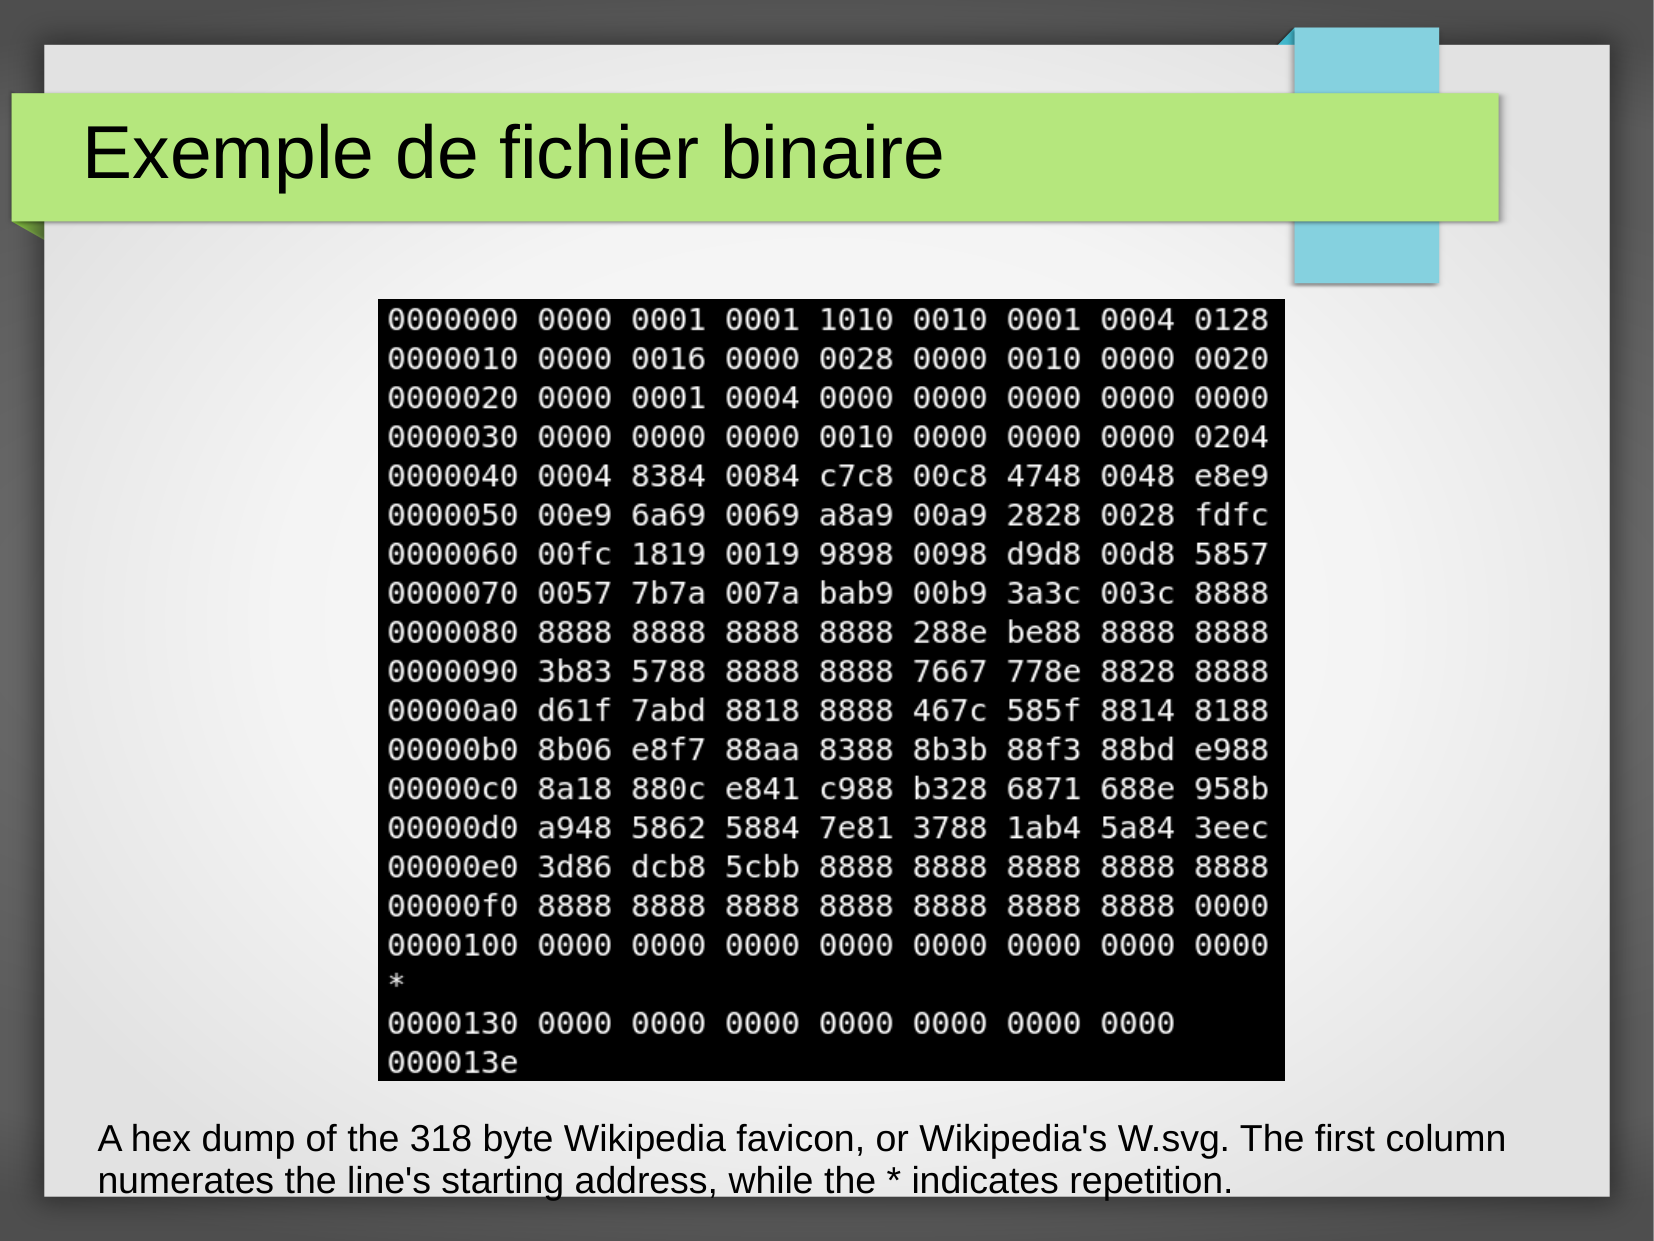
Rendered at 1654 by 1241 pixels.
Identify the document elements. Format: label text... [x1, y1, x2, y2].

picture [0, 0, 1654, 1241]
text_box A hex dump of the 318 byte Wikipedia favicon, or Wikipedia's W.svg. The first column numerates the line's starting address, while the * indicates repetition. [82, 1110, 1607, 1210]
title Exemple de fichier binaire [82, 49, 1571, 257]
